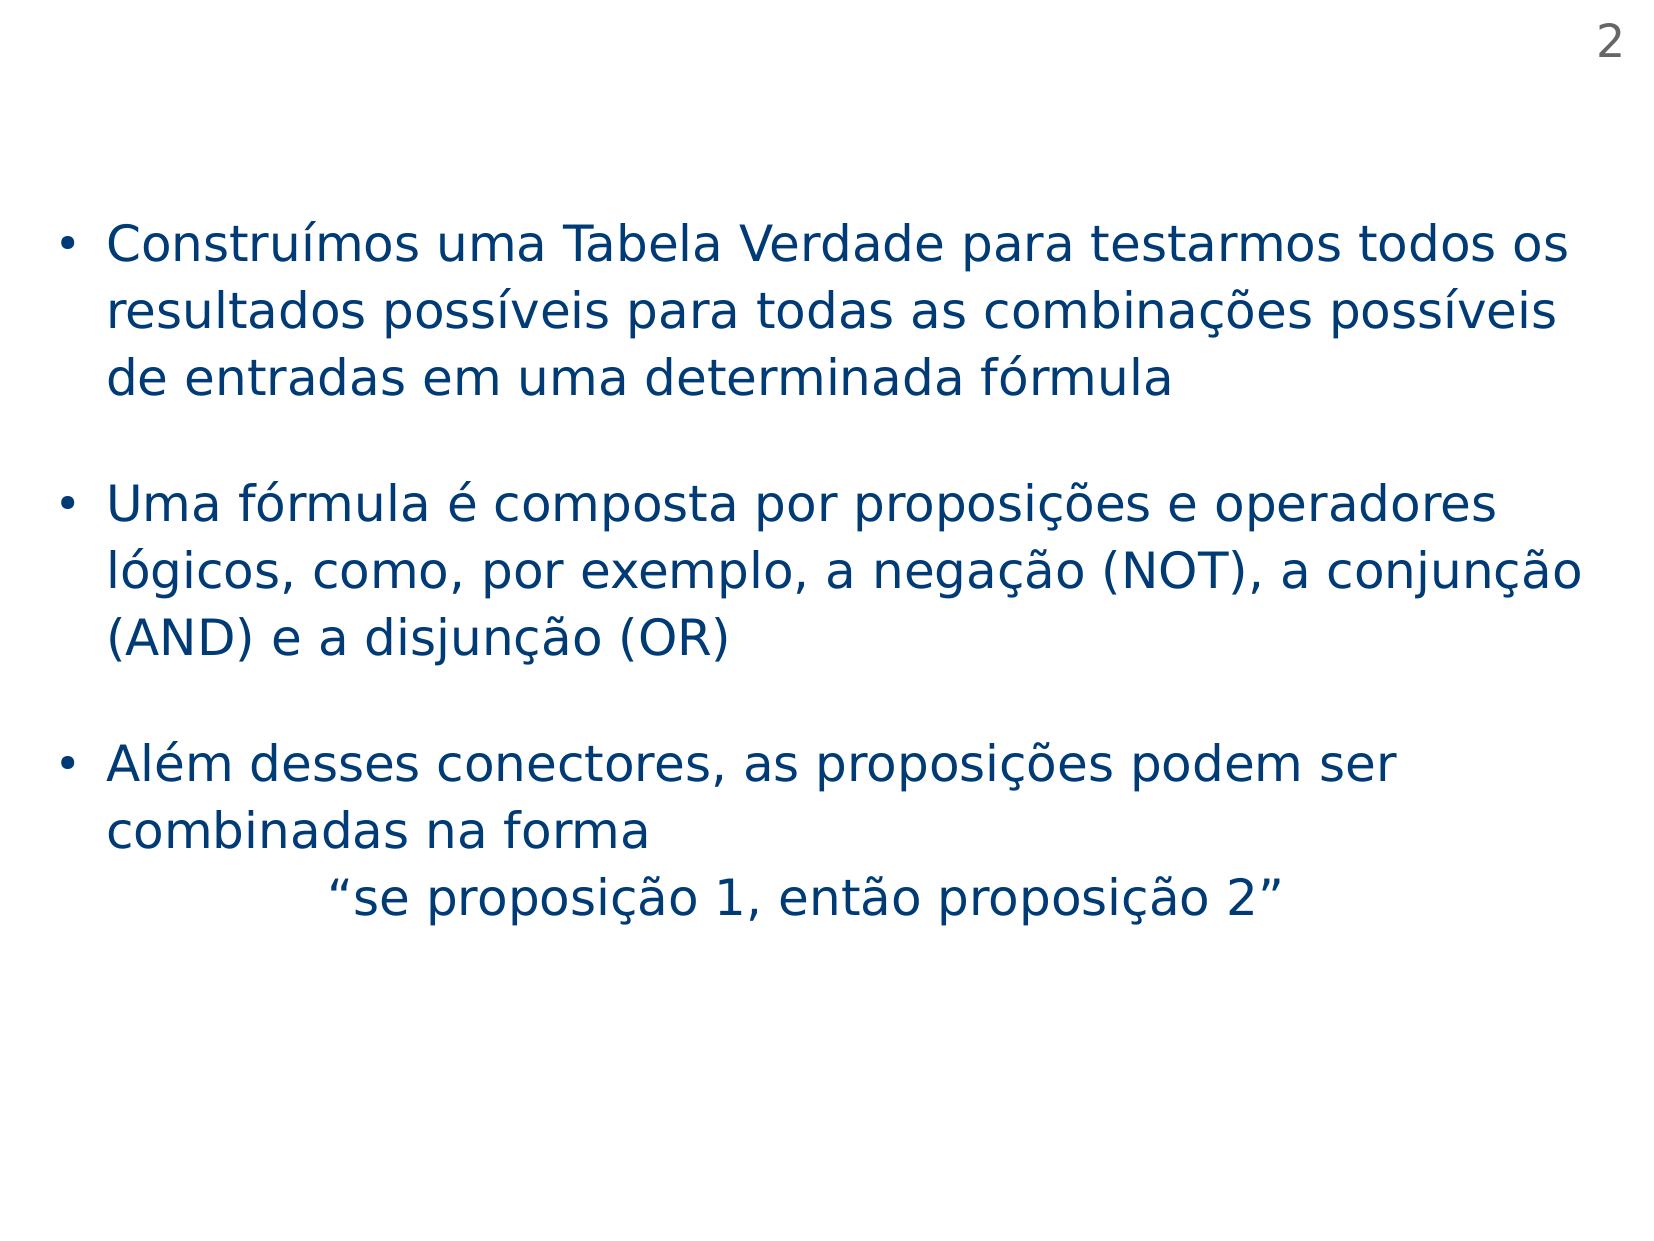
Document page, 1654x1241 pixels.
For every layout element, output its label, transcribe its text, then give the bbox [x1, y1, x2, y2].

list Construímos uma Tabela Verdade para testarmos todos os resultados possíveis para todas as combinações possíveis de entradas em uma determinada fórmula Uma fórmula é composta por proposições e operadores lógicos, como, por exemplo, a negação (NOT), a conjunção (AND) e a disjunção (OR) Além desses conectores, as proposições podem ser combinadas na forma “se proposição 1, então proposição 2” [59, 206, 1625, 1211]
